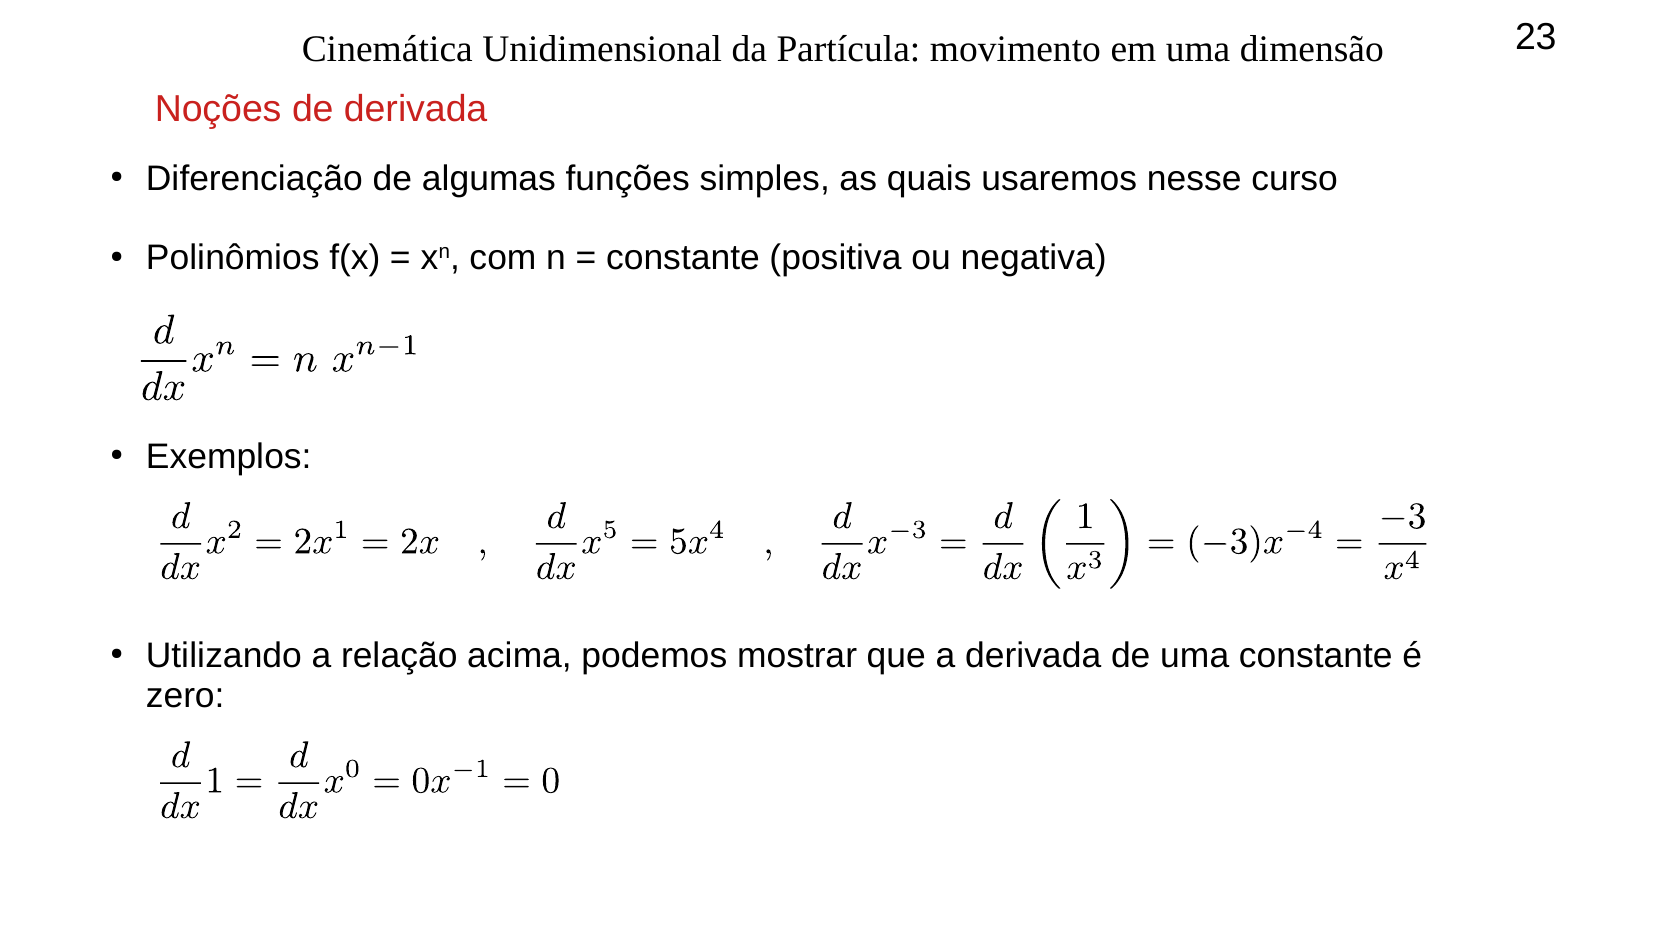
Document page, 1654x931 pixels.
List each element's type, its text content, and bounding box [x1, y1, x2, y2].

picture [158, 497, 1428, 591]
text_box Diferenciação de algumas funções simples, as quais usaremos nesse curso Polinômios f(x) = xn, com n = constante (positiva ou negativa) Exemplos: Utilizando a relação acima, podemos mostrar que a derivada de uma constante é zero: [95, 150, 1486, 877]
text_box Cinemática Unidimensional da Partícula: movimento em uma dimensão [287, 0, 1401, 78]
picture [158, 739, 561, 820]
text_box Noções de derivada [140, 80, 557, 138]
text_box <number> [1500, 7, 1654, 78]
picture [140, 314, 416, 401]
